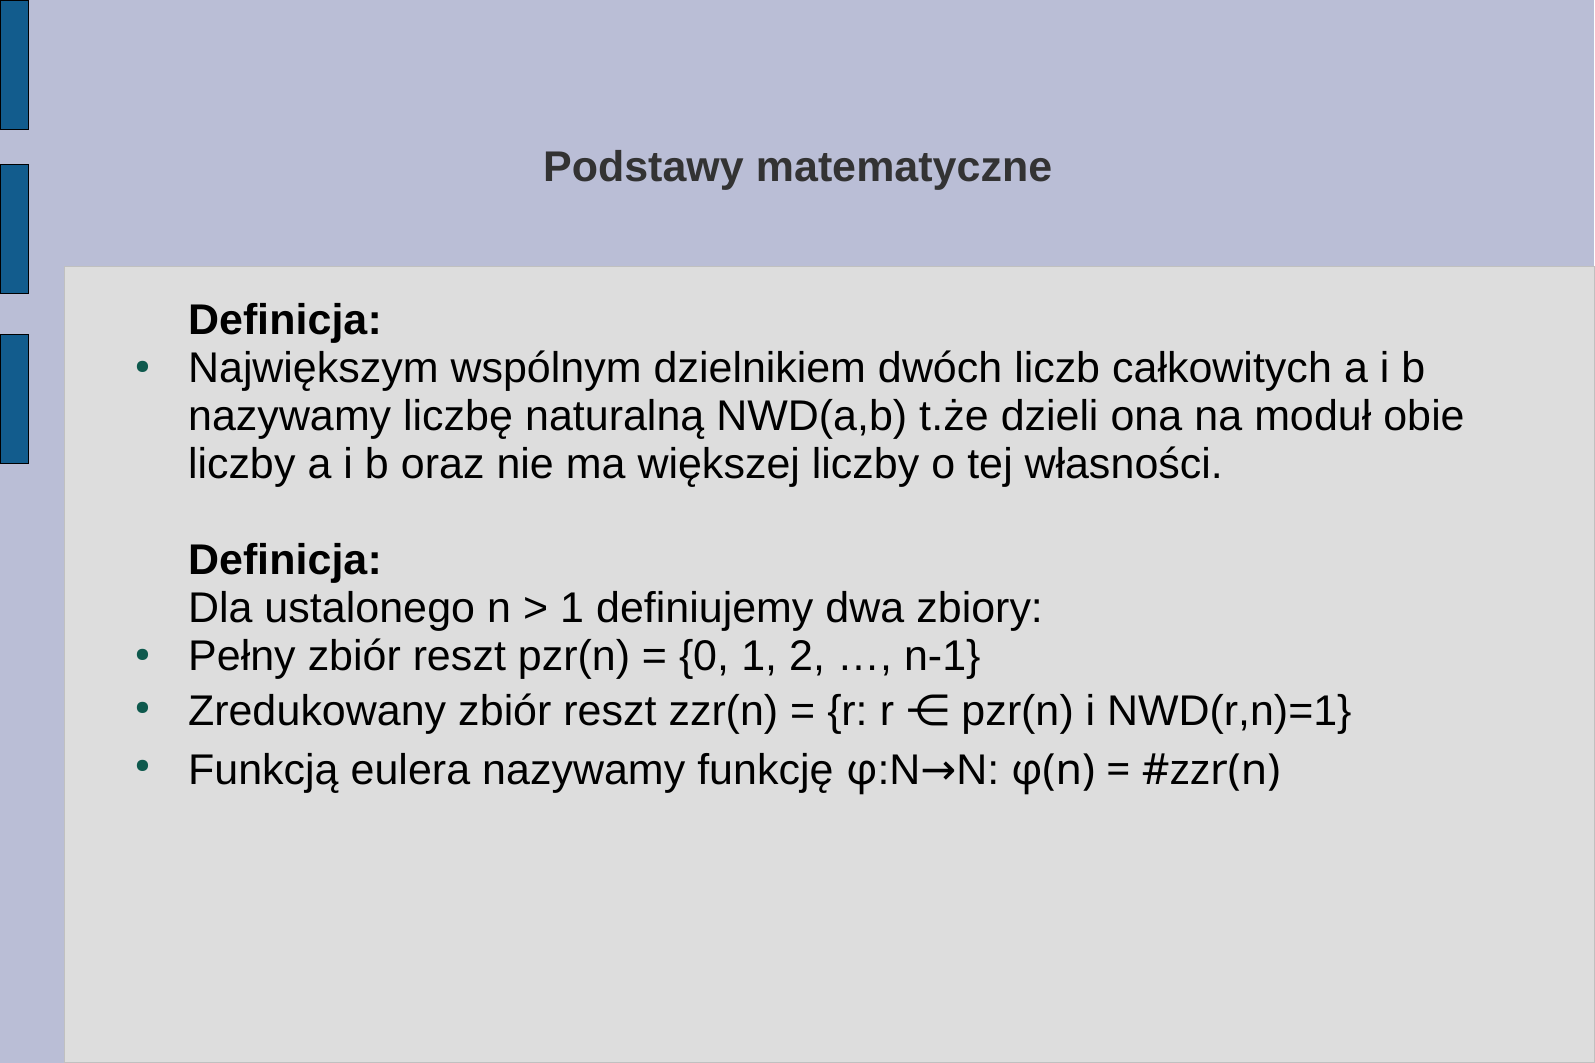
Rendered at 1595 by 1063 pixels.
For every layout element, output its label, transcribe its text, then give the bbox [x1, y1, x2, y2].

list Definicja: Największym wspólnym dzielnikiem dwóch liczb całkowitych a i b nazywamy liczbę naturalną NWD(a,b) t.że dzieli ona na moduł obie liczby a i b oraz nie ma większej liczby o tej własności. Definicja: Dla ustalonego n > 1 definiujemy dwa zbiory: Pełny zbiór reszt pzr(n) = {0, 1, 2, …, n-1} Zredukowany zbiór reszt zzr(n) = {r: r ⋲ pzr(n) i NWD(r,n)=1} Funkcją eulera nazywamy funkcję φ:N→N: φ(n) = #zzr(n) [117, 295, 1479, 966]
title Podstawy matematyczne [117, 78, 1479, 256]
